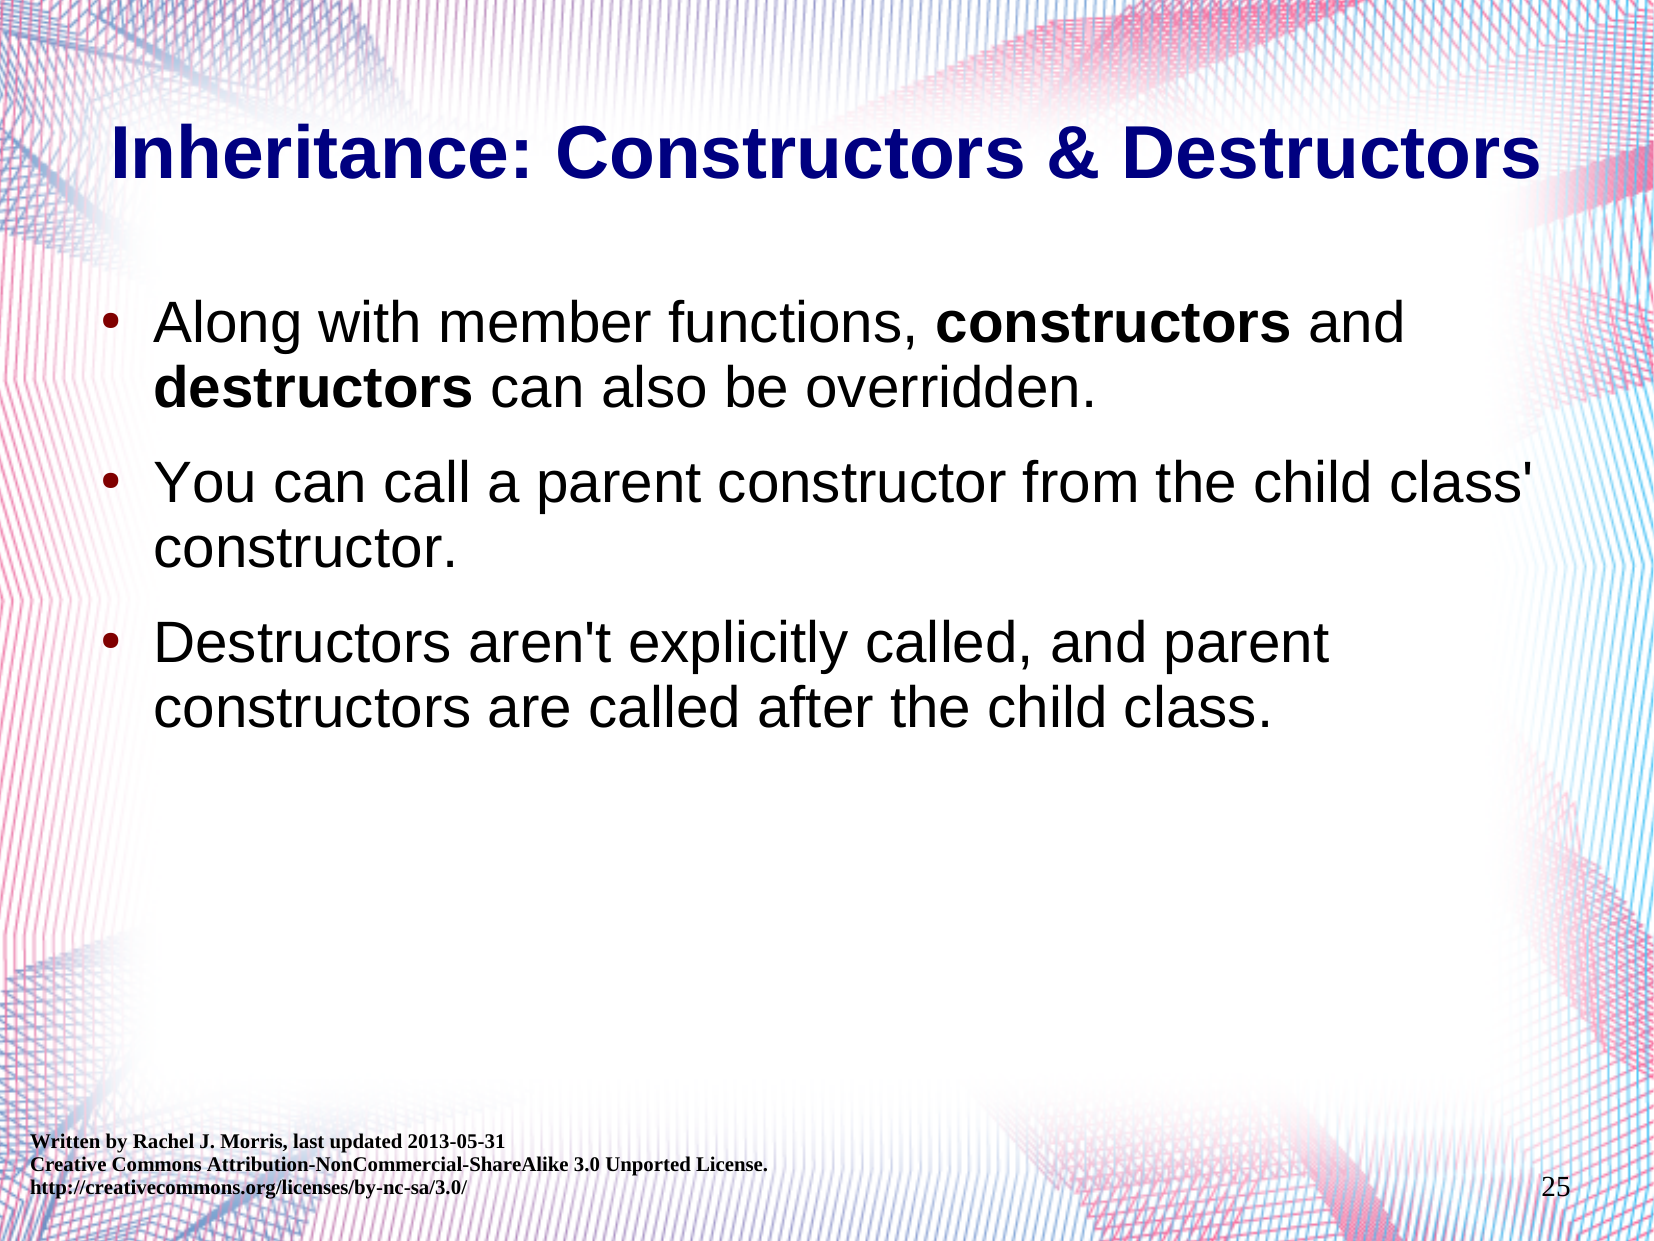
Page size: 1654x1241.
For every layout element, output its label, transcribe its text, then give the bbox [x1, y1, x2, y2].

title Inheritance: Constructors & Destructors [82, 49, 1571, 257]
picture [0, 0, 1654, 1241]
list Along with member functions, constructors and destructors can also be overridden. You can call a parent constructor from the child class' constructor. Destructors aren't explicitly called, and parent constructors are called after the child class. [82, 290, 1571, 1010]
